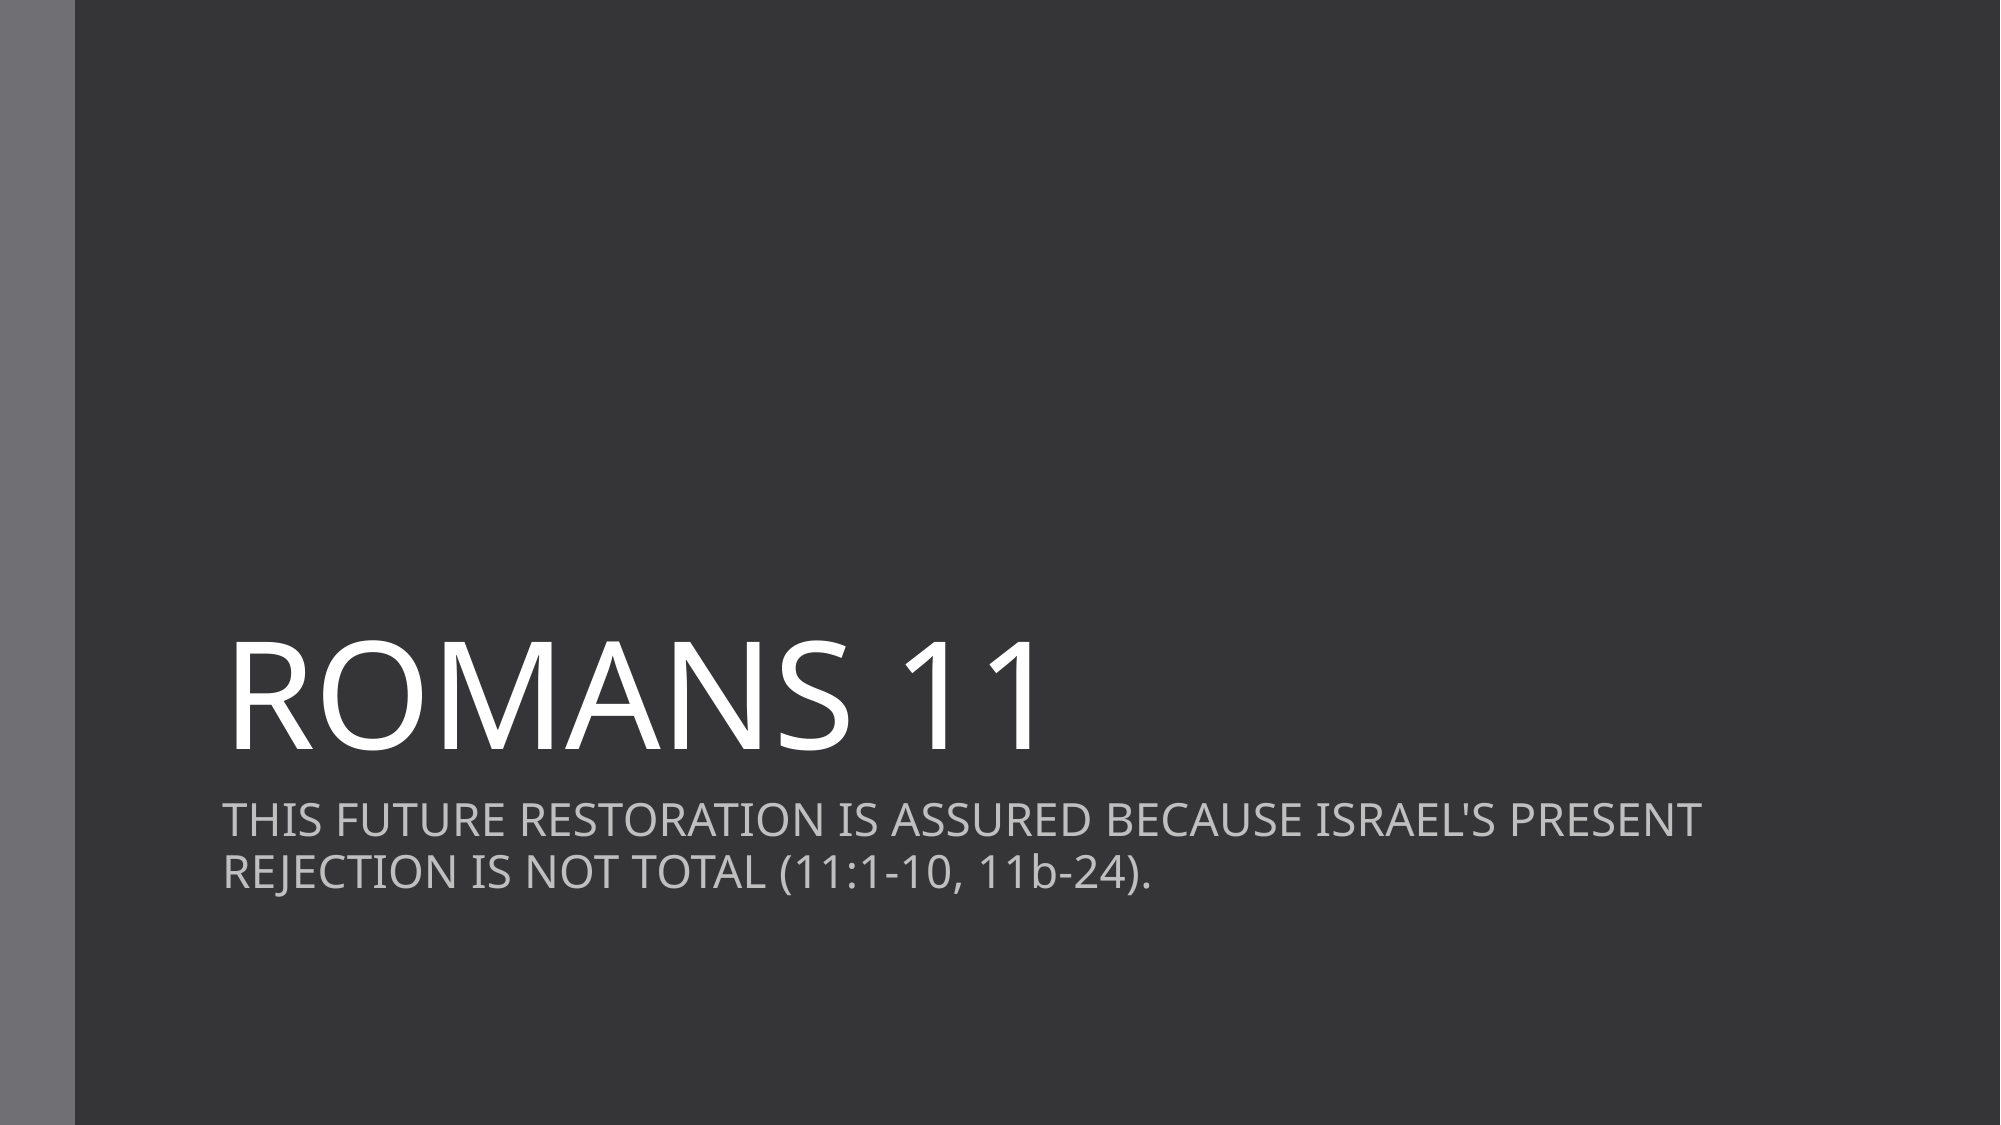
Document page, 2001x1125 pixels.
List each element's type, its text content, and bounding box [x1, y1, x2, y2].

title ROMANS 11 [206, 124, 1752, 787]
subtitle THIS FUTURE RESTORATION IS ASSURED BECAUSE ISRAEL'S PRESENT REJECTION IS NOT TOTAL (11:1-10, 11b-24). [206, 787, 1752, 1066]
